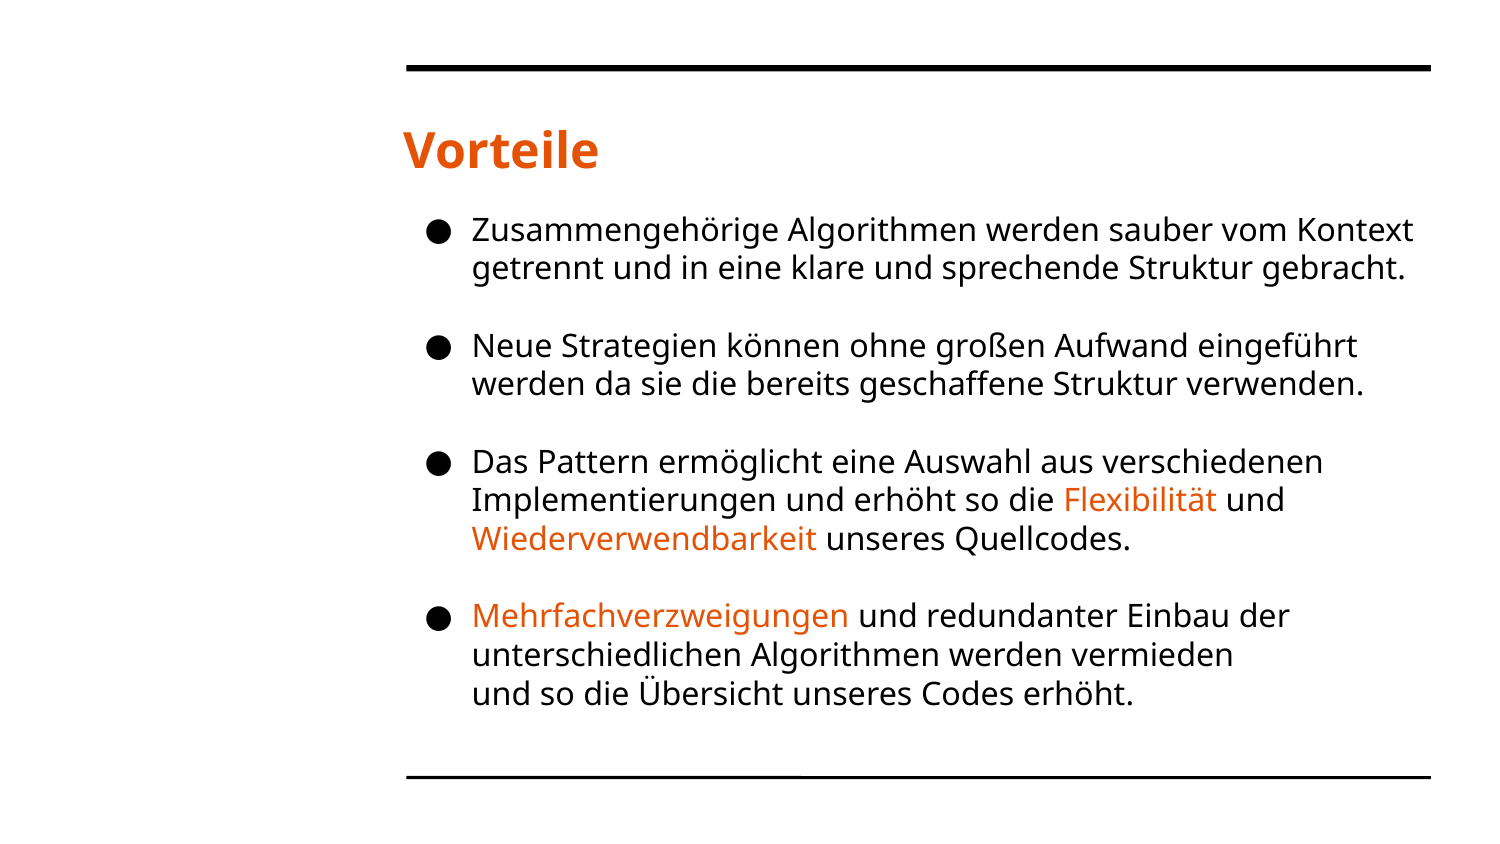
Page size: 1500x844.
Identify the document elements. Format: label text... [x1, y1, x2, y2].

subtitle Zusammengehörige Algorithmen werden sauber vom Kontext getrennt und in eine klare und sprechende Struktur gebracht. Neue Strategien können ohne großen Aufwand eingeführt werden da sie die bereits geschaffene Struktur verwenden. Das Pattern ermöglicht eine Auswahl aus verschiedenen Implementierungen und erhöht so die Flexibilität und Wiederverwendbarkeit unseres Quellcodes. Mehrfachverzweigungen und redundanter Einbau der unterschiedlichen Algorithmen werden vermieden und so die Übersicht unseres Codes erhöht. [392, 193, 1431, 735]
title Vorteile [389, 103, 1428, 194]
